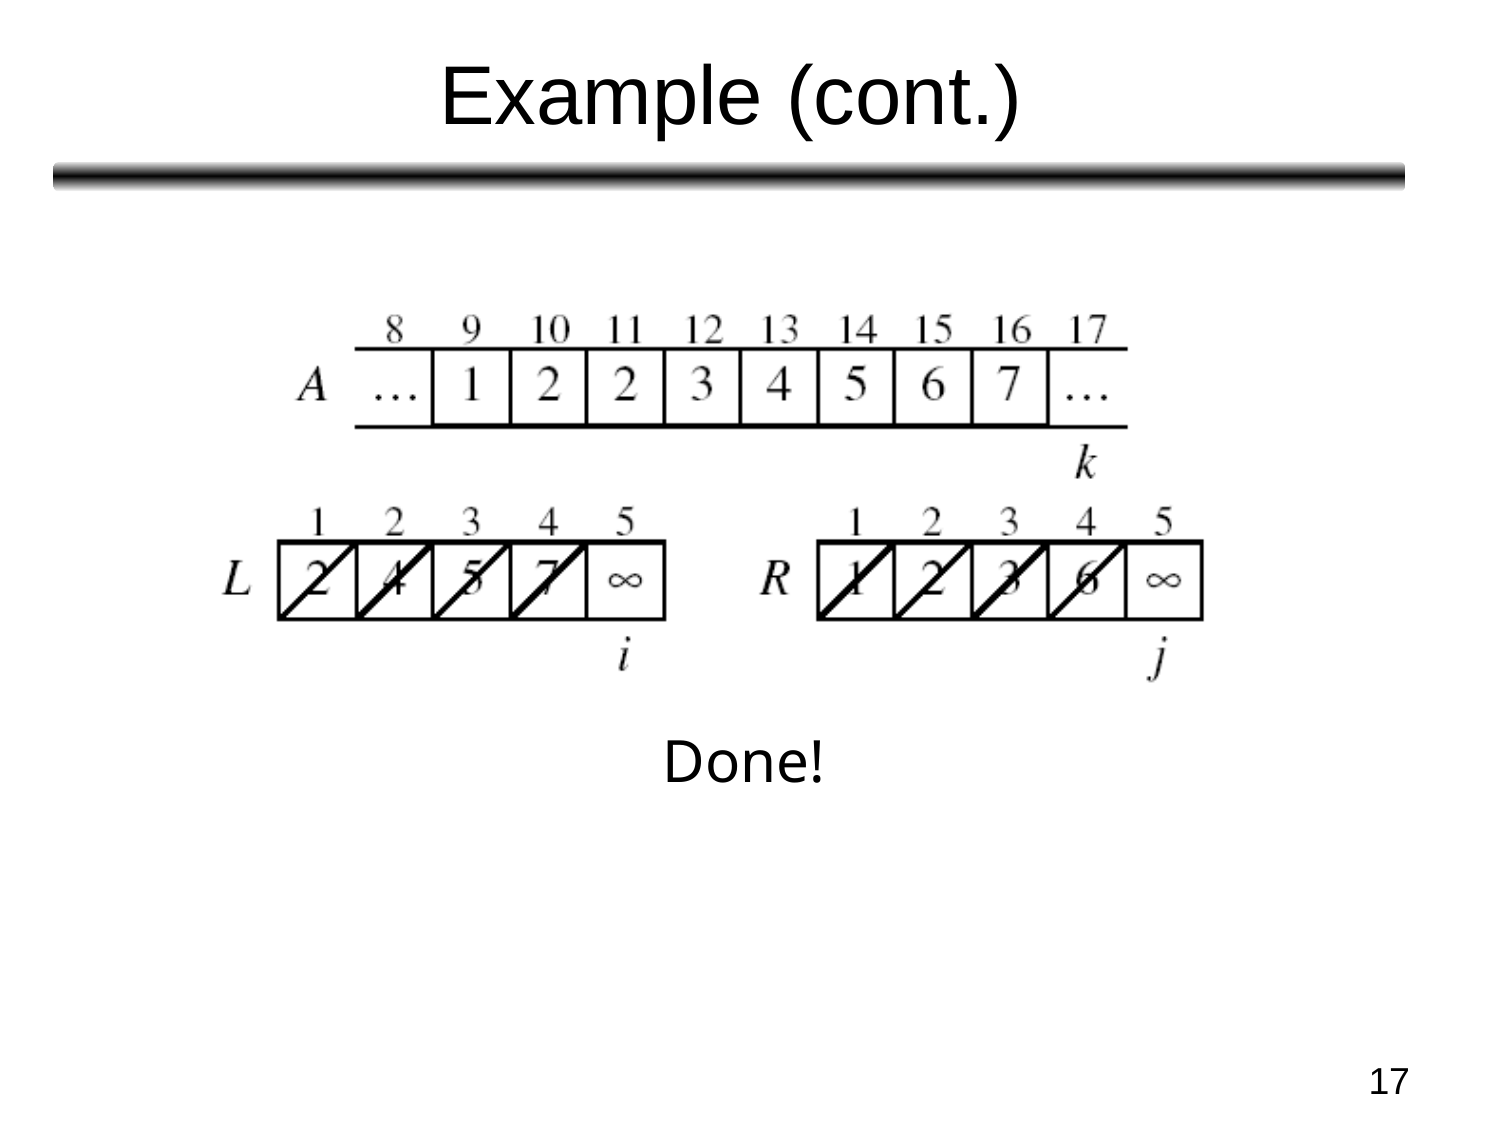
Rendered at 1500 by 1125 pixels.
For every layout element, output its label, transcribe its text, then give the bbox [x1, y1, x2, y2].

text_box Done! [647, 716, 840, 803]
chart [209, 298, 1225, 694]
title Example (cont.) [55, 16, 1406, 166]
